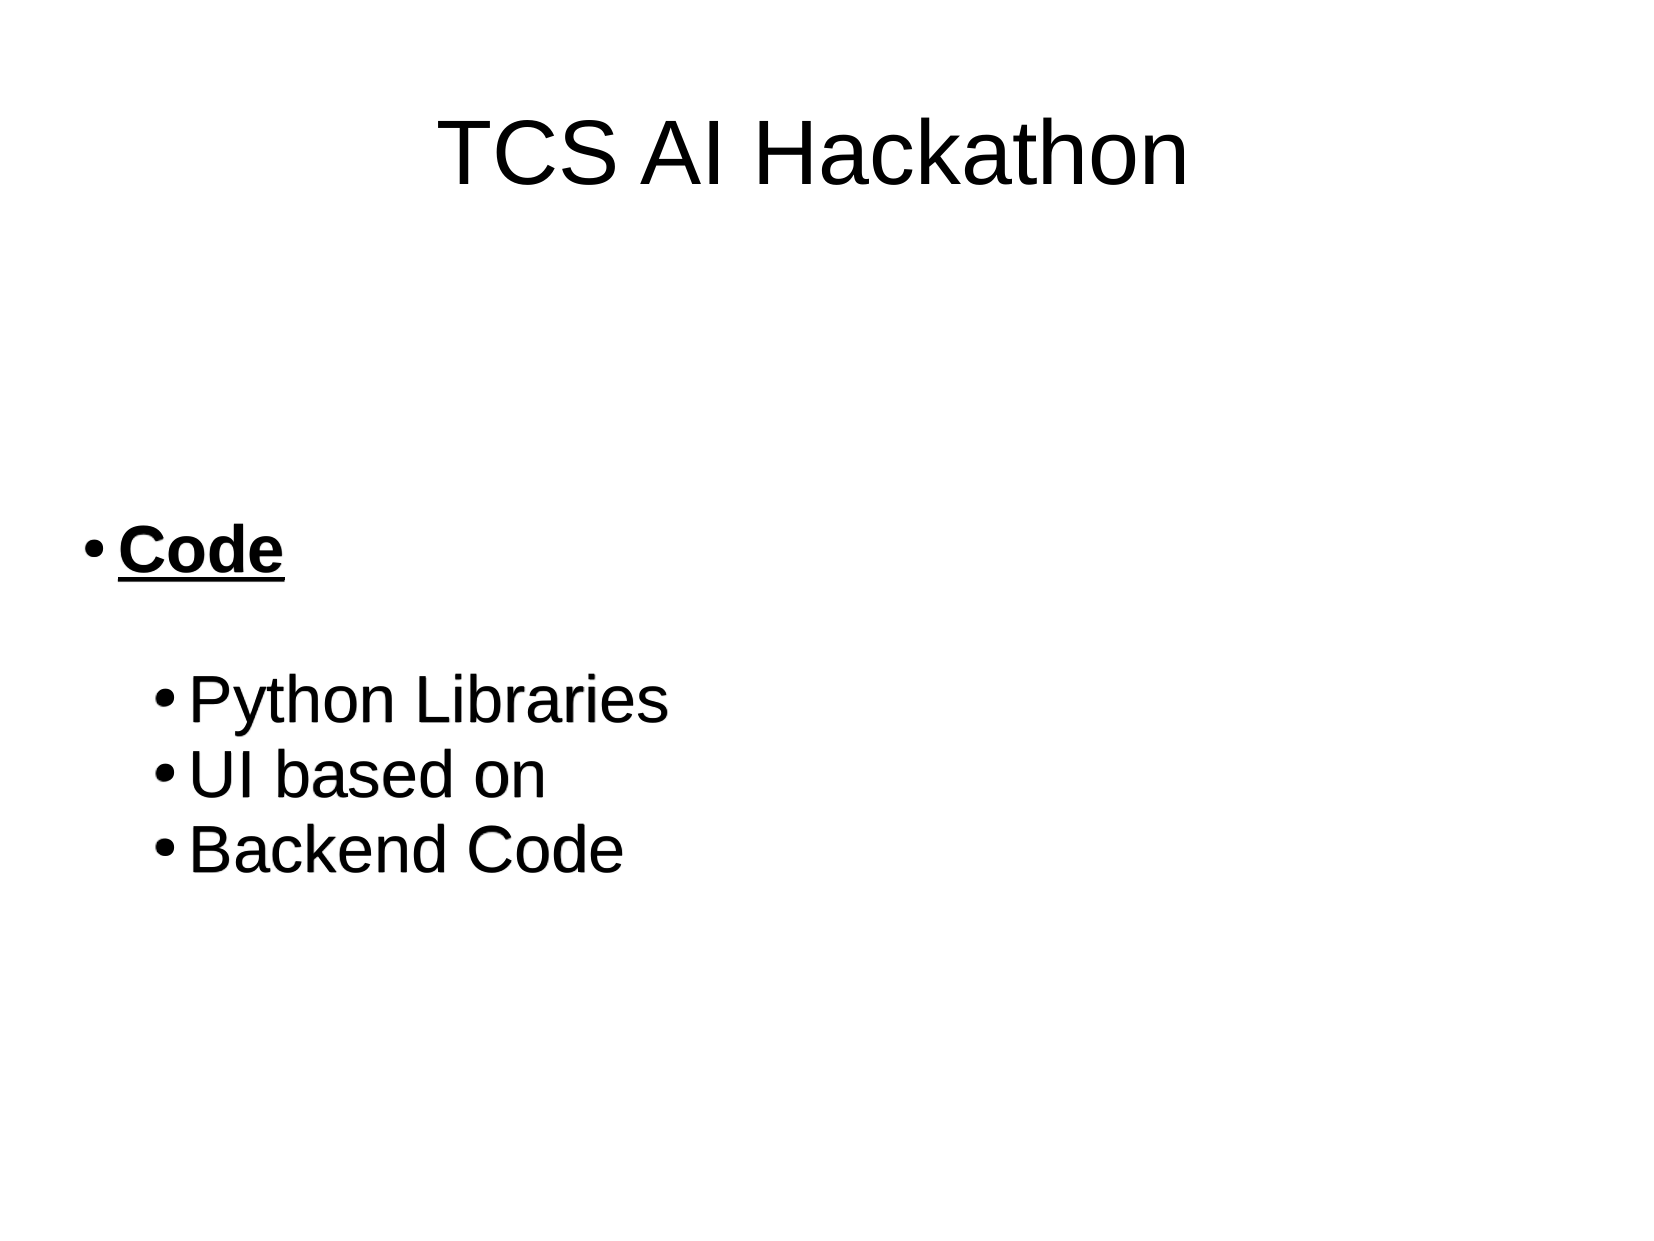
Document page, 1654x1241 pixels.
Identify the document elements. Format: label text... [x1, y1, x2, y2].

title TCS AI Hackathon [82, 49, 1571, 257]
subtitle Code Python Libraries UI based on Backend Code [82, 290, 1571, 1109]
